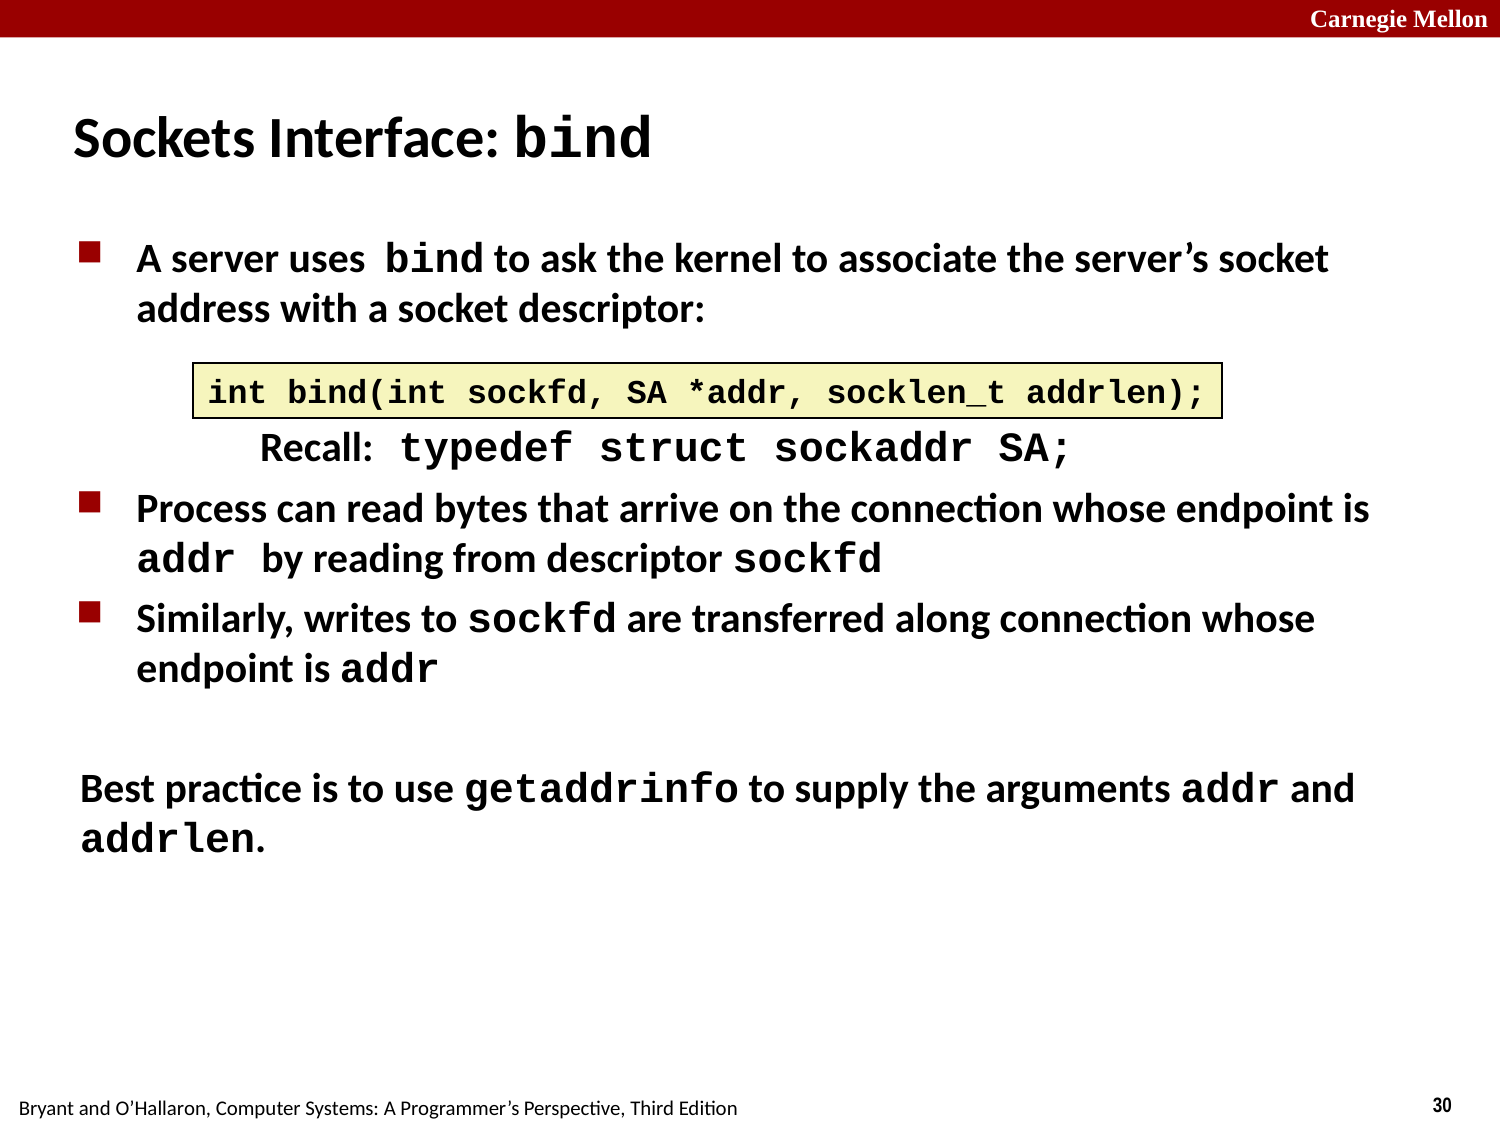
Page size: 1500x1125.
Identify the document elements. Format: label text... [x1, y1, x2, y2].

text_box int bind(int sockfd, SA *addr, socklen_t addrlen); [192, 362, 1223, 418]
list A server uses bind to ask the kernel to associate the server’s socket address with a socket descriptor: Recall: typedef struct sockaddr SA; Process can read bytes that arrive on the connection whose endpoint is addr by reading from descriptor sockfd Similarly, writes to sockfd are transferred along connection whose endpoint is addr Best practice is to use getaddrinfo to supply the arguments addr and addrlen. [65, 223, 1413, 350]
title Sockets Interface: bind [58, 71, 1304, 197]
